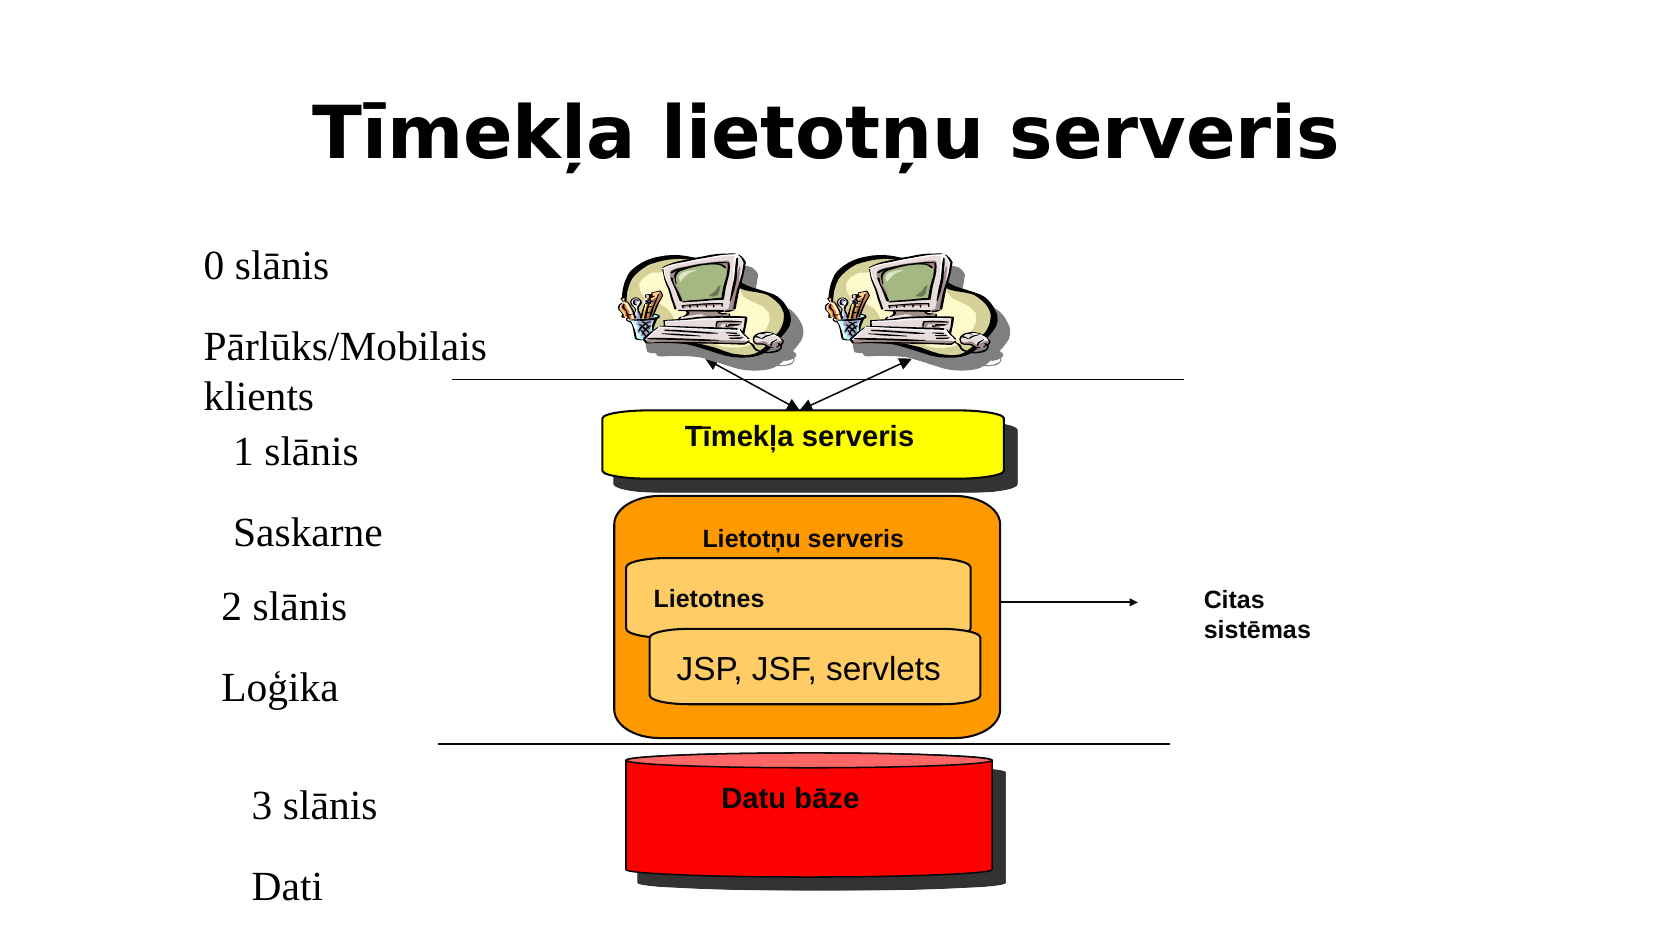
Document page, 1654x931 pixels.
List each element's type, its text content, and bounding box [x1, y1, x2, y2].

text_box 2 slānis Loģika [206, 571, 460, 718]
text_box [625, 761, 993, 878]
text_box JSP, JSF, servlets [649, 628, 981, 705]
picture [824, 252, 999, 359]
text_box Lietotņu serveris [661, 515, 946, 561]
text_box Lietotnes [626, 558, 971, 637]
text_box Datu bāze [673, 772, 908, 823]
text_box 1 slānis Saskarne [218, 427, 472, 563]
text_box 0 slānis Pārlūks/Mobilais klients [188, 230, 615, 427]
picture [618, 252, 793, 359]
text_box 3 slānis Dati [236, 770, 491, 917]
text_box [614, 495, 1001, 739]
text_box Citas sistēmas [1189, 575, 1382, 652]
text_box [602, 413, 1004, 479]
text_box Tīmekļa serveris [604, 410, 996, 461]
title Tīmekļa lietotņu serveris [124, 82, 1530, 176]
